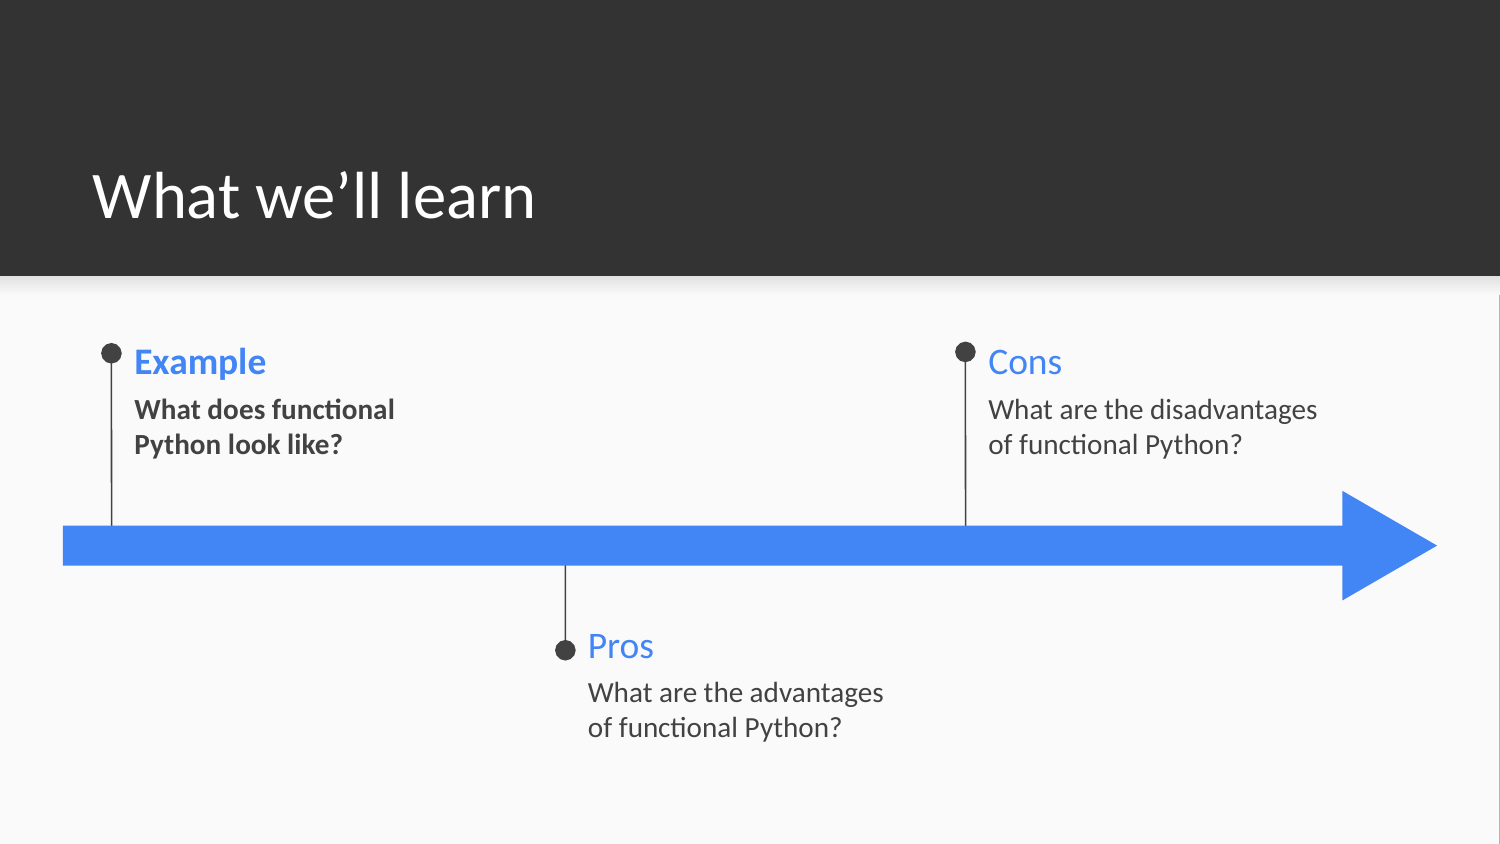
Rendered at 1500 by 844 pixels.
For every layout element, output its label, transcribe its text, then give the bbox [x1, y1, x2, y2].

title What we’ll learn [77, 121, 1427, 248]
text_box [62, 490, 1438, 601]
title Pros [573, 611, 955, 676]
list What does functional Python look like? [119, 375, 496, 470]
title Example [119, 327, 417, 375]
title Cons [973, 327, 1271, 375]
list What are the advantages of functional Python? [573, 658, 924, 754]
list What are the disadvantages of functional Python? [973, 375, 1334, 470]
